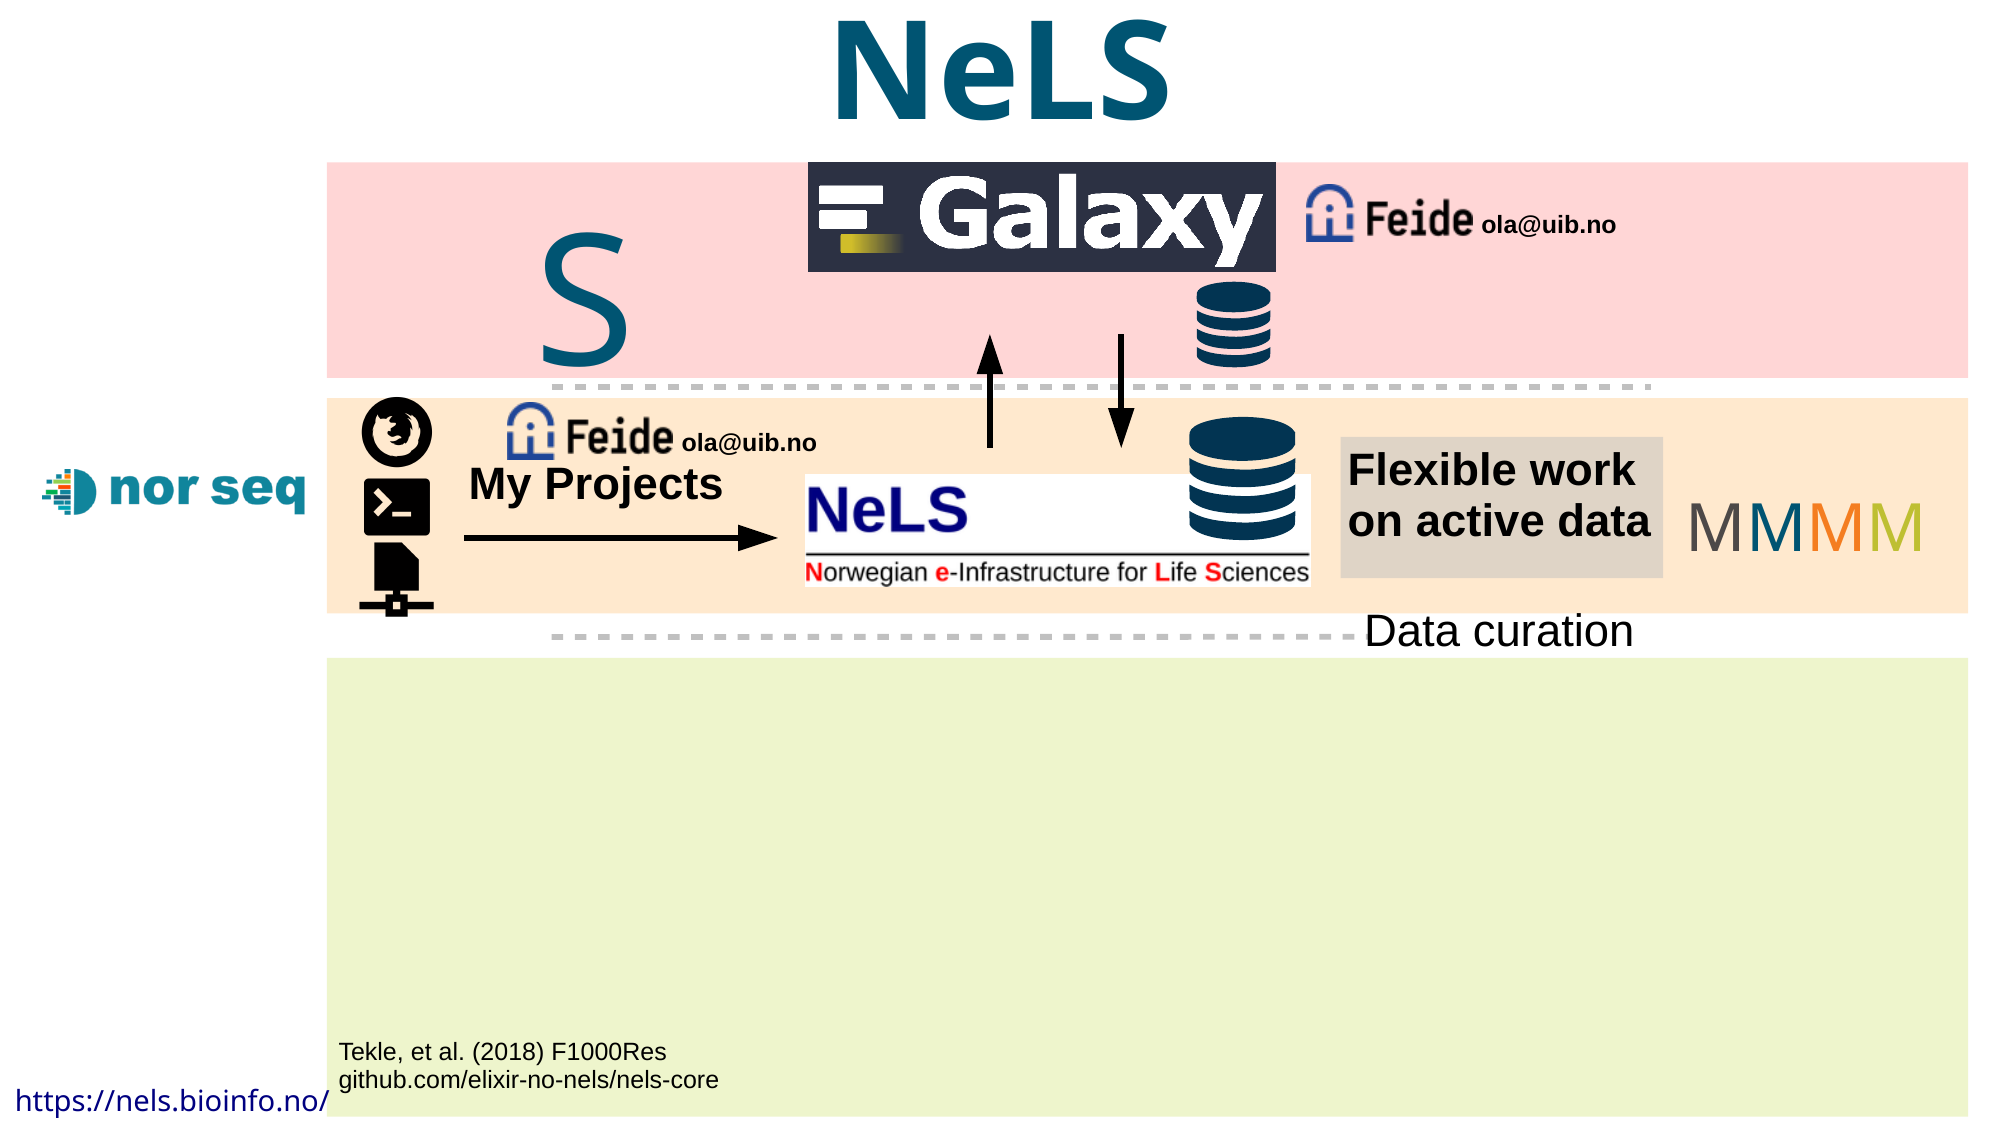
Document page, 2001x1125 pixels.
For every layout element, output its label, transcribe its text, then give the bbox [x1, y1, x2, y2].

text_box [430, 398, 1969, 614]
text_box Tekle, et al. (2018) F1000Res github.com/elixir-no-nels/nels-core [323, 1002, 920, 1125]
text_box S [519, 162, 733, 363]
text_box https://nels.bioinfo.no/ [0, 1072, 384, 1125]
text_box MMMM [1670, 472, 1968, 555]
picture [507, 402, 673, 450]
text_box ola@uib.no [666, 421, 867, 483]
text_box Data curation [1349, 597, 1655, 667]
picture [805, 402, 1320, 587]
text_box Flexible work on active data [1332, 437, 1671, 585]
text_box ola@uib.no [1466, 203, 1667, 266]
text_box [1276, 162, 1969, 378]
picture [808, 162, 1288, 378]
text_box [326, 398, 364, 614]
picture [42, 469, 305, 515]
picture [1306, 184, 1473, 242]
picture [352, 391, 441, 624]
title NeLS [791, 0, 1209, 184]
text_box [326, 162, 1182, 378]
text_box [326, 657, 1969, 1117]
text_box My Projects [453, 450, 744, 534]
